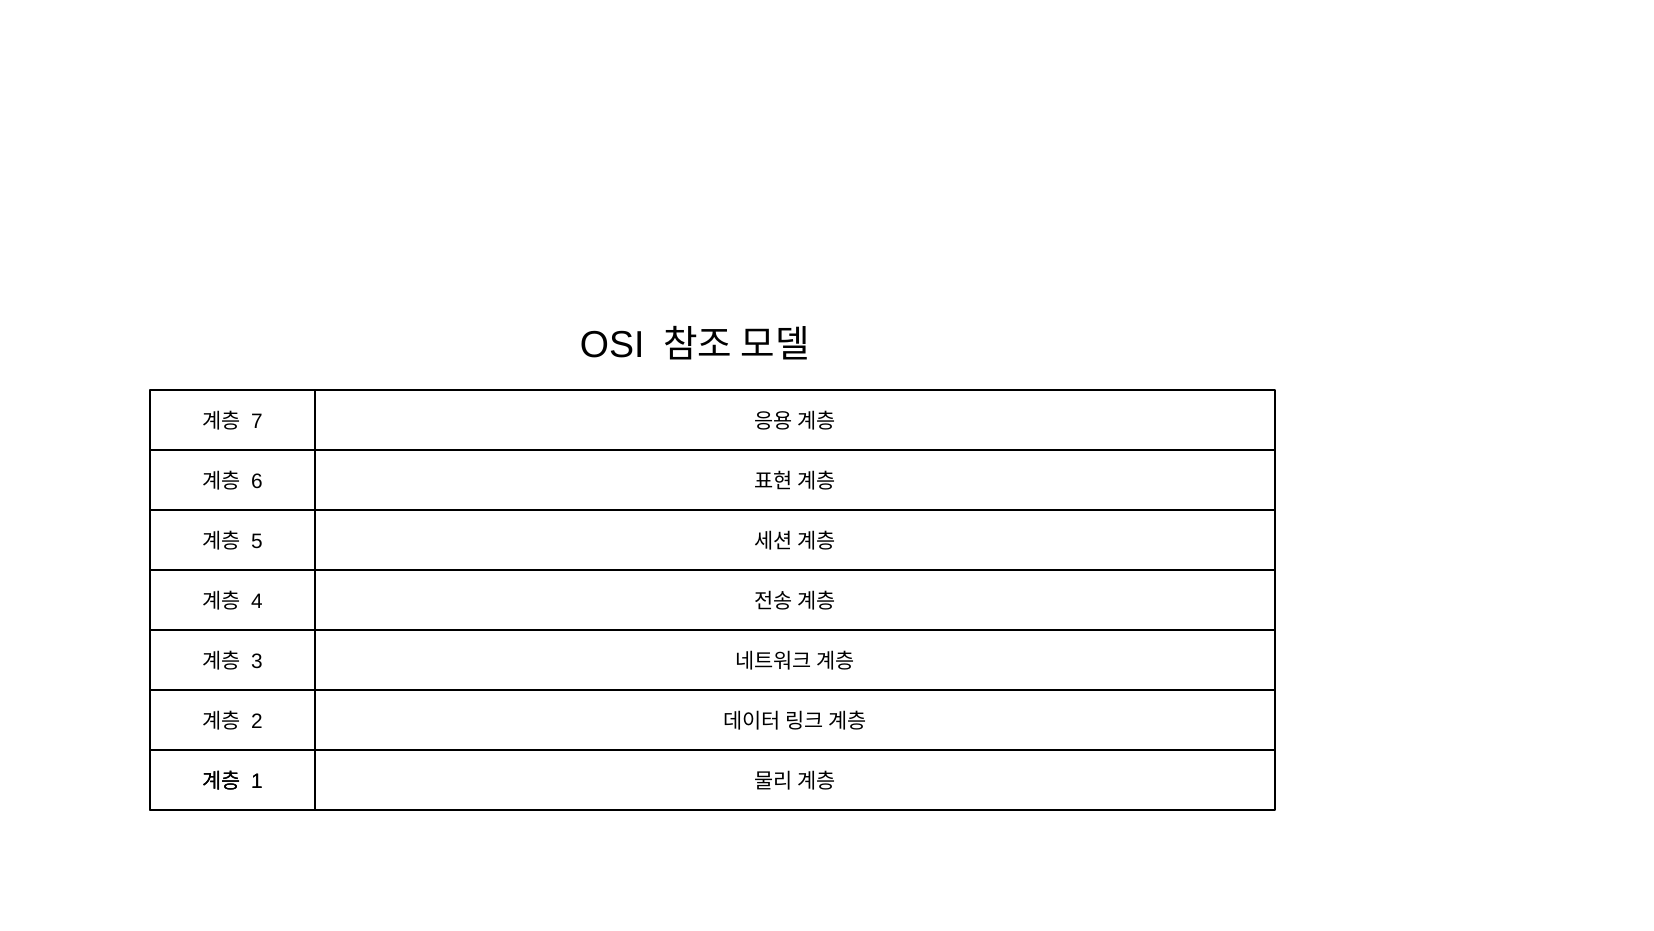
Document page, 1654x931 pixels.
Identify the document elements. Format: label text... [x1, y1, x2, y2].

text_box 계층 6 [150, 451, 315, 511]
text_box 계층 3 [150, 630, 315, 691]
text_box 네트워크 계층 [315, 631, 1276, 691]
text_box 계층 5 [150, 511, 315, 571]
text_box 계층 2 [150, 691, 315, 751]
text_box 데이터 링크 계층 [315, 691, 1276, 751]
text_box OSI 참조 모델 [565, 306, 826, 376]
text_box 세션 계층 [315, 511, 1276, 571]
text_box 표현 계층 [315, 451, 1276, 511]
text_box 계층 7 [150, 390, 315, 451]
text_box 계층 1 [150, 751, 315, 811]
text_box 계층 4 [150, 571, 315, 630]
text_box 전송 계층 [315, 571, 1276, 631]
text_box 응용 계층 [315, 390, 1276, 451]
text_box 물리 계층 [315, 751, 1276, 811]
